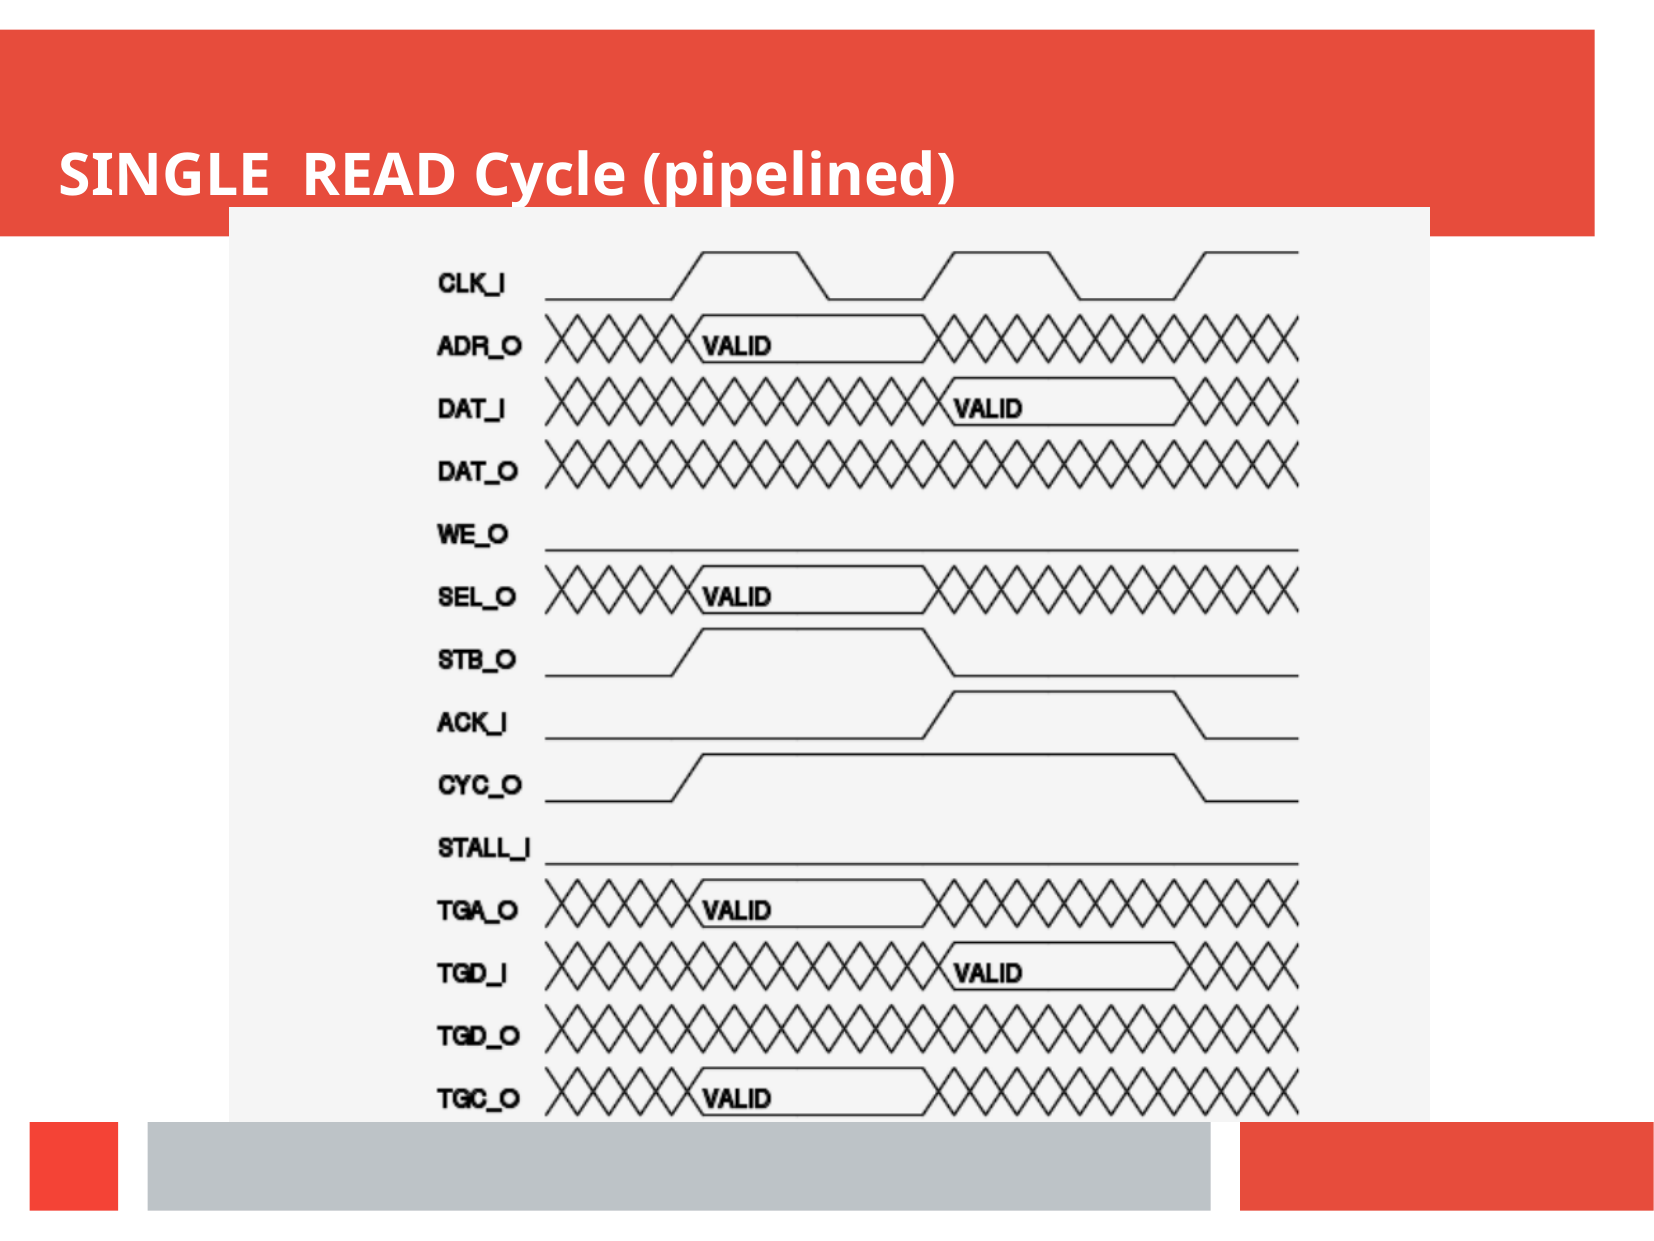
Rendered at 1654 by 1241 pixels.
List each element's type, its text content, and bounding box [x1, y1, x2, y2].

picture [229, 207, 1430, 1123]
title SINGLE READ Cycle (pipelined) [59, 59, 1595, 207]
